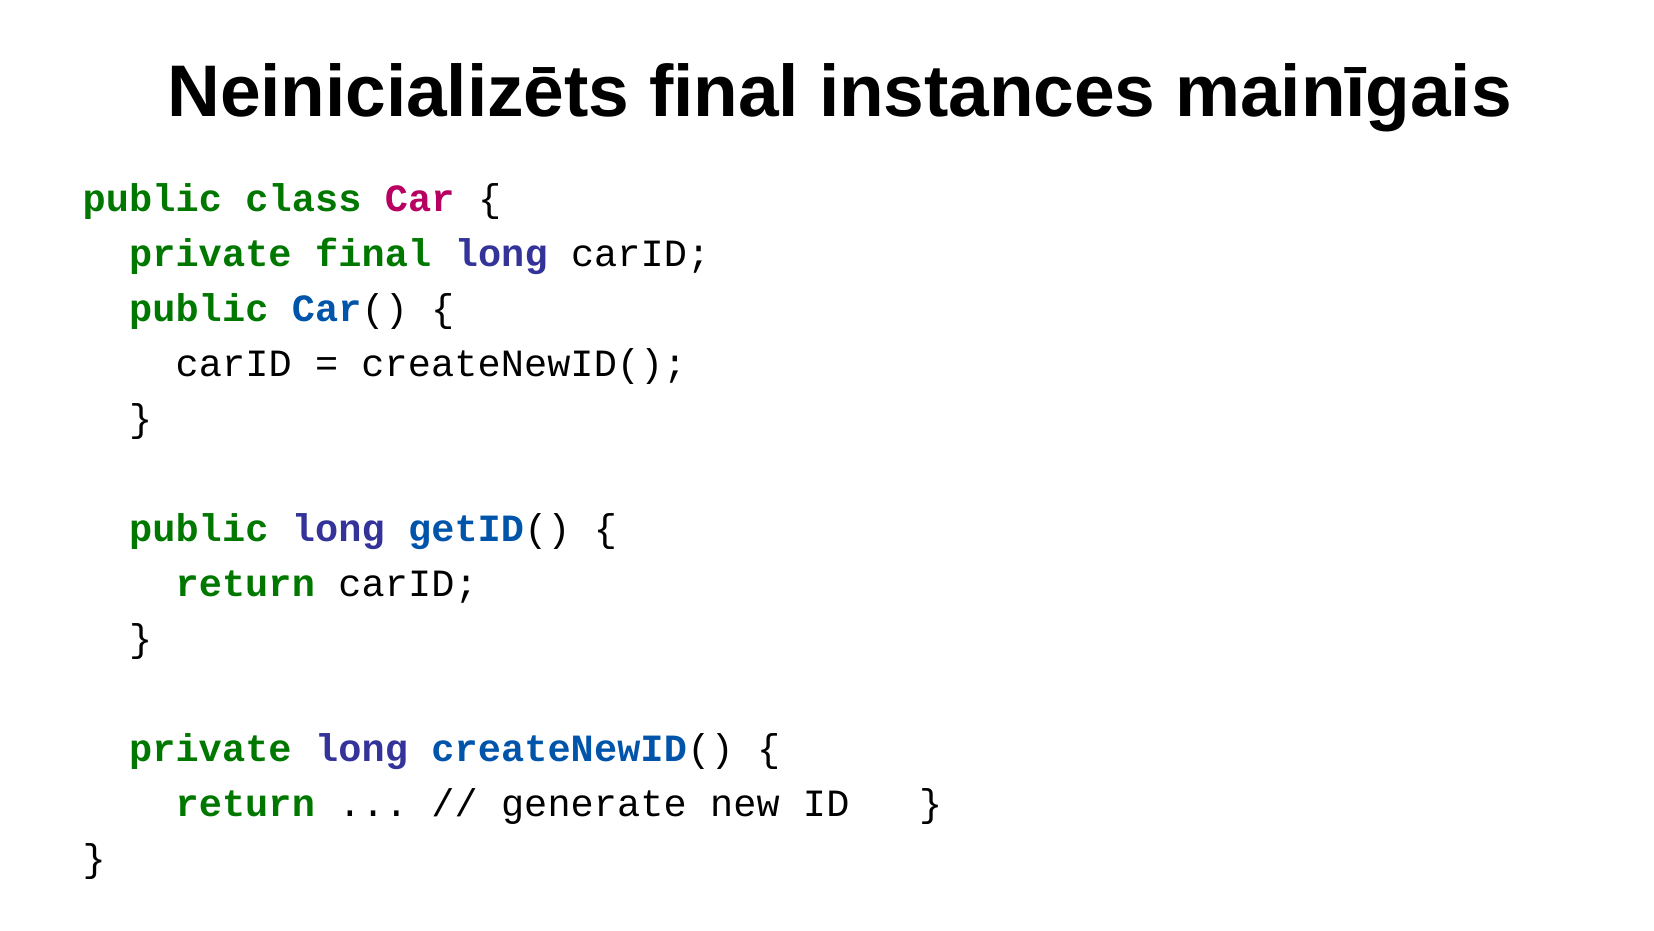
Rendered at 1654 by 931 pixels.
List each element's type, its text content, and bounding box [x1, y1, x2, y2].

list public class Car { private final long carID; public Car() { carID = createNewID(); } public long getID() { return carID; } private long createNewID() { return ... // generate new ID } } [82, 174, 1538, 889]
title Neinicializēts final instances mainīgais [82, 9, 1571, 174]
